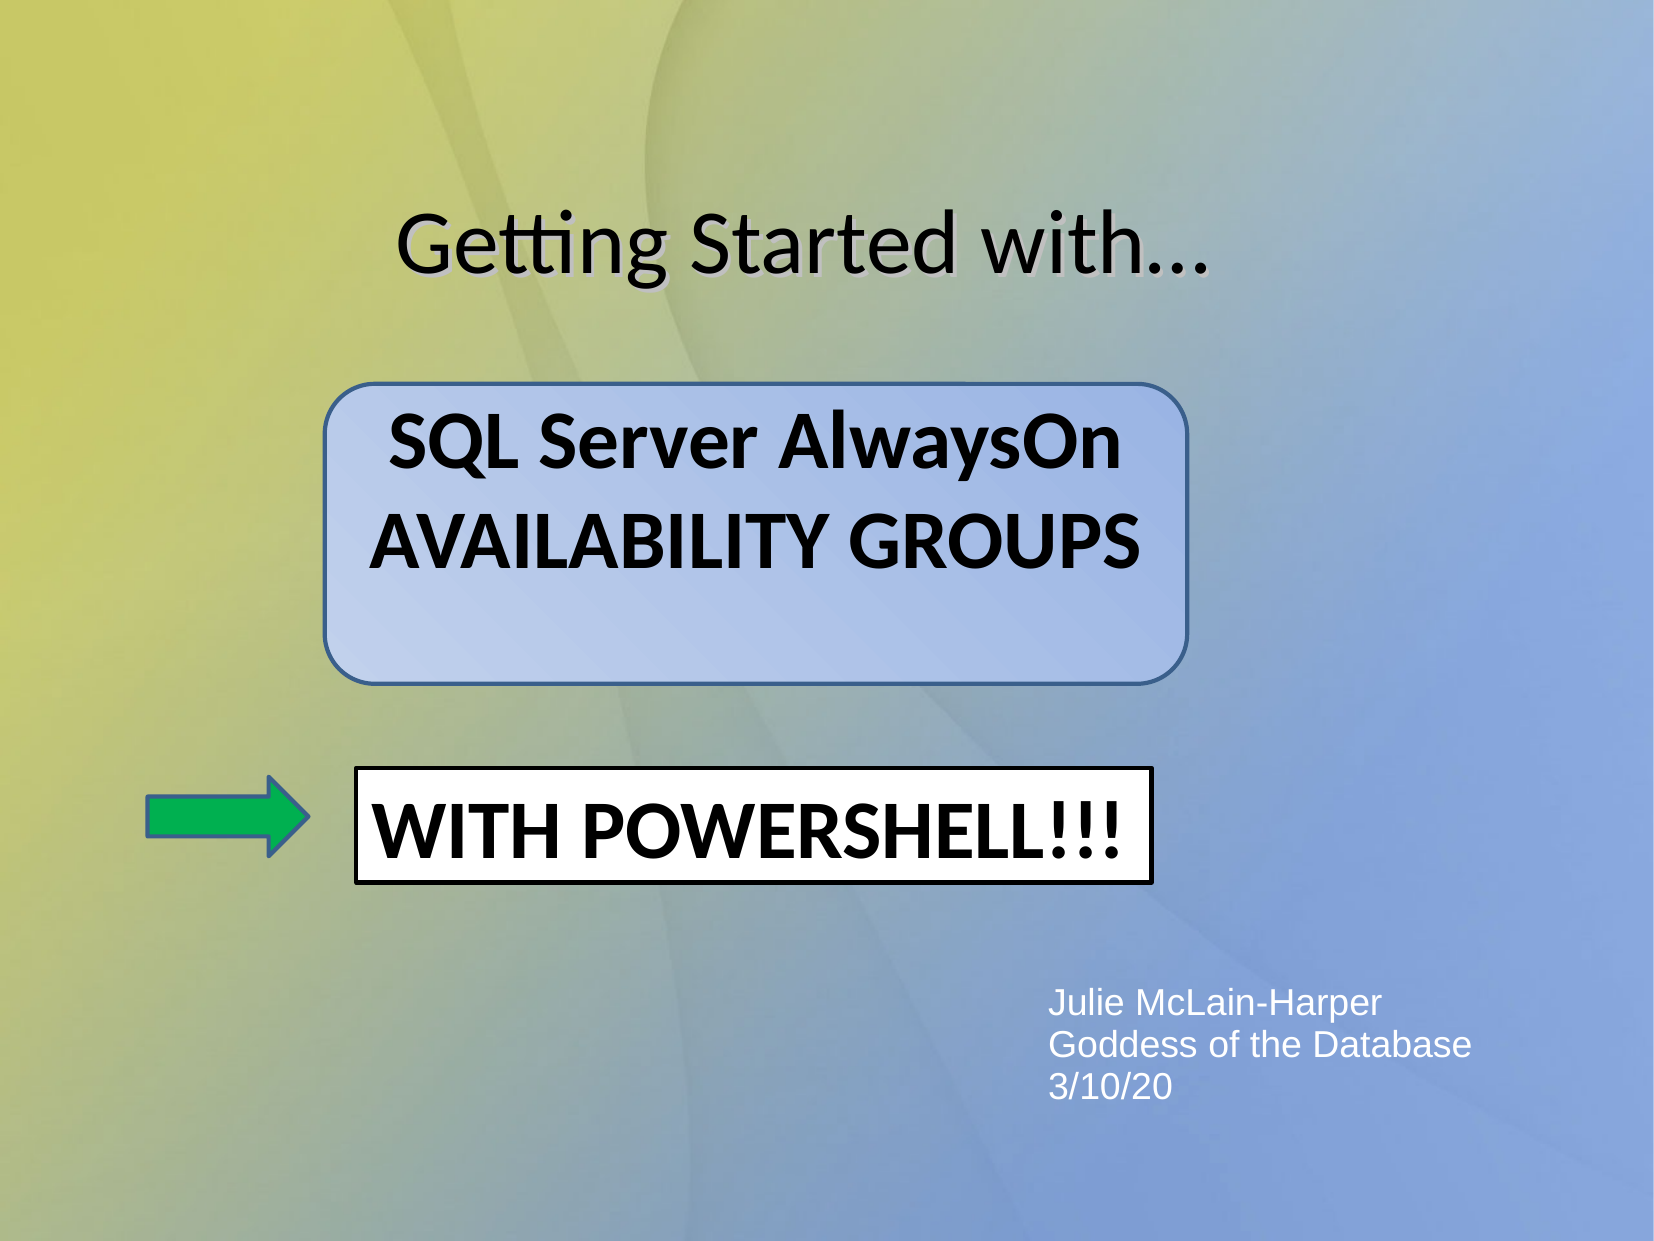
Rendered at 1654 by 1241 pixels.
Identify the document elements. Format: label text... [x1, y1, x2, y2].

title Getting Started with… [59, 147, 1548, 355]
text_box WITH POWERSHELL!!! [356, 767, 1152, 883]
text_box SQL Server AlwaysOn AVAILABILITY GROUPS [324, 383, 1188, 684]
picture [0, 0, 1654, 1241]
text_box Julie McLain-Harper Goddess of the Database 3/10/20 [1033, 974, 1536, 1116]
text_box [147, 776, 309, 857]
